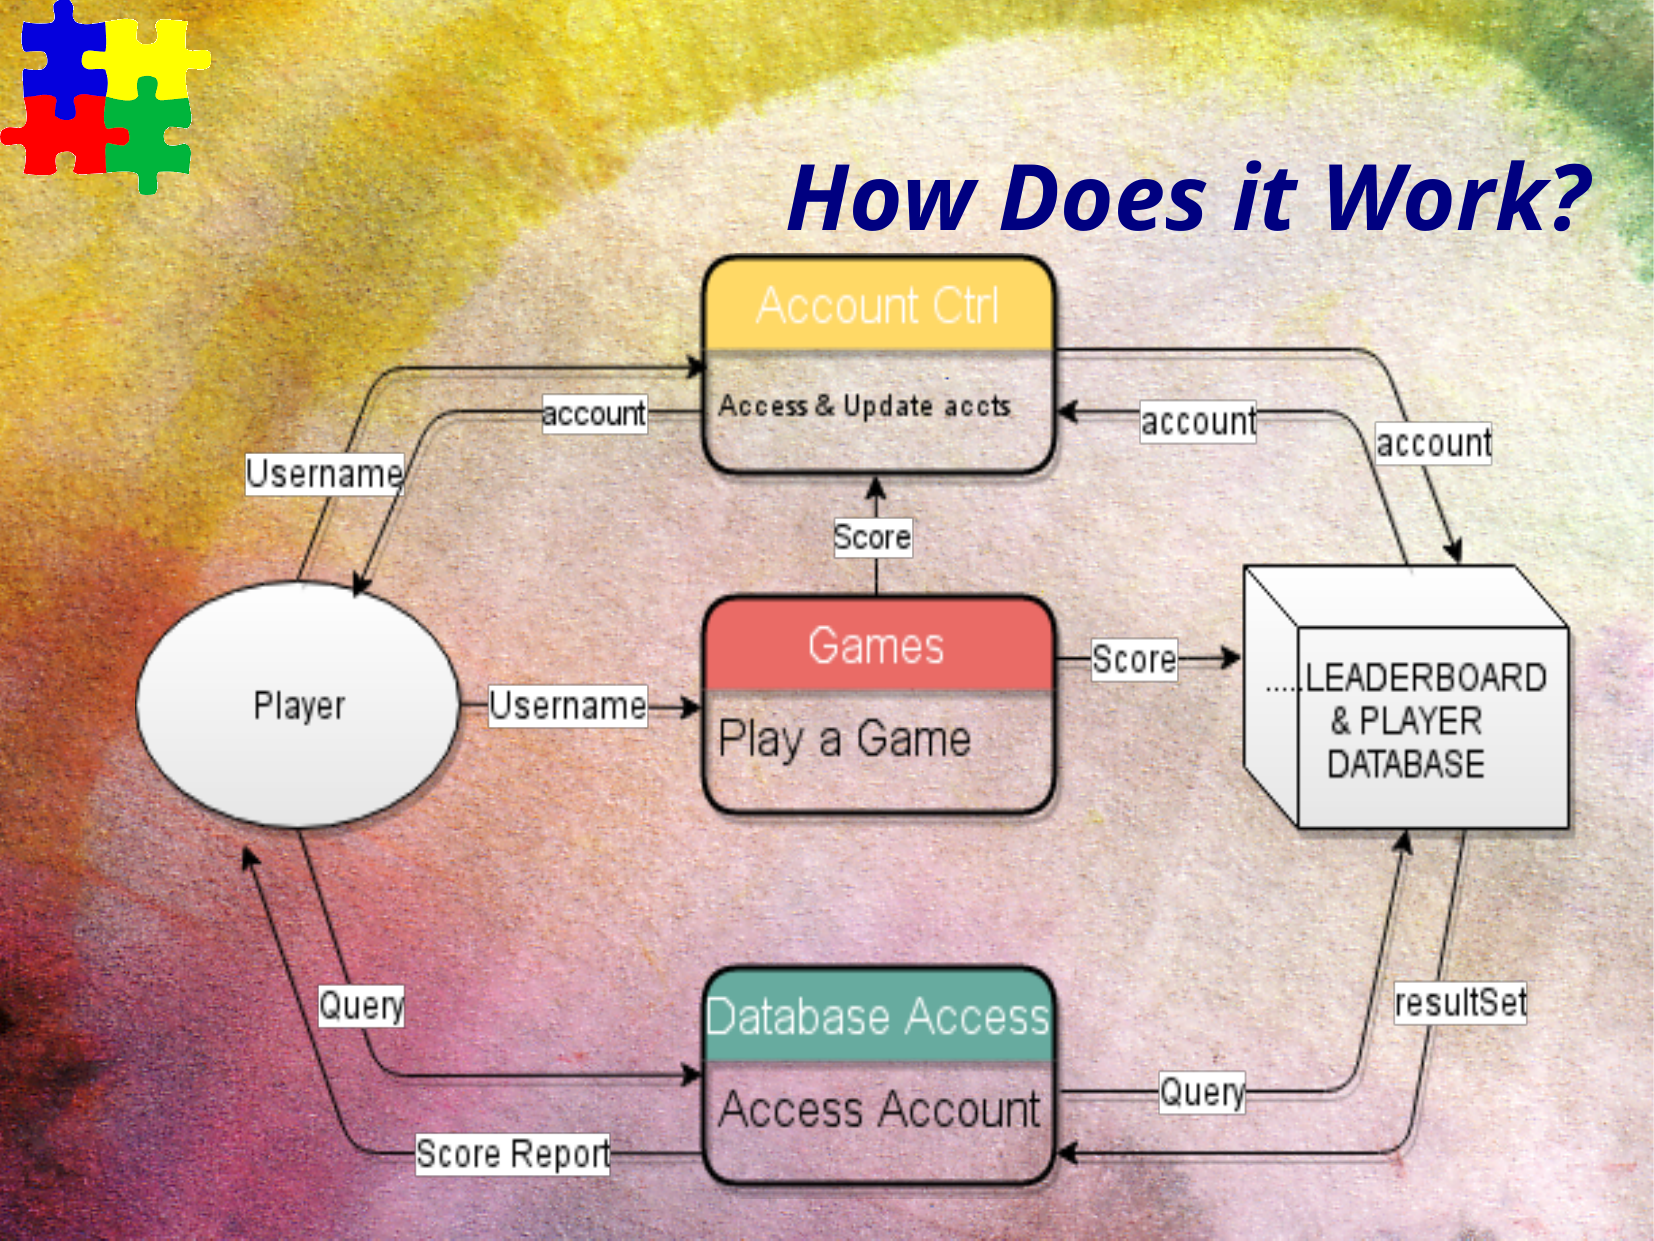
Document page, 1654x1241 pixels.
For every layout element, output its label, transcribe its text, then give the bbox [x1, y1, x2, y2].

picture [0, 0, 1654, 1241]
title How Does it Work? [139, 135, 1591, 254]
